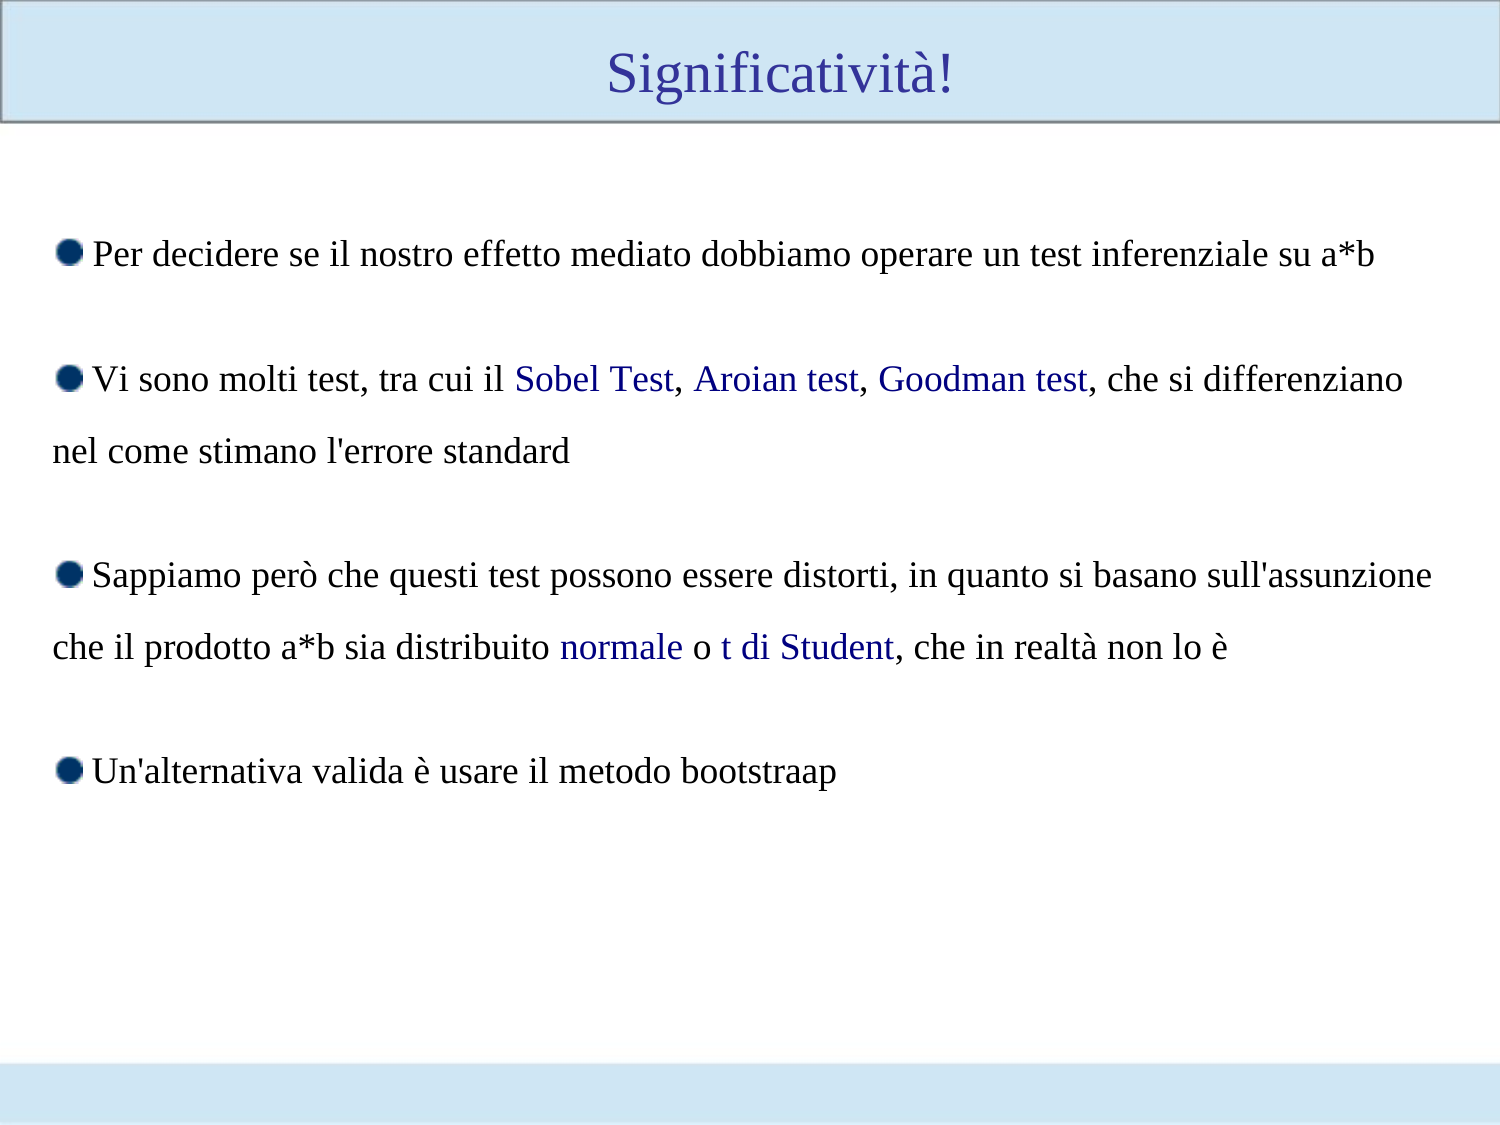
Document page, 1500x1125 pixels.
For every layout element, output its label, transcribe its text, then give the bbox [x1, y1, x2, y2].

text_box Per decidere se il nostro effetto mediato dobbiamo operare un test inferenziale su a*b Vi sono molti test, tra cui il Sobel Test, Aroian test, Goodman test, che si differenziano nel come stimano l'errore standard Sappiamo però che questi test possono essere distorti, in quanto si basano sull'assunzione che il prodotto a*b sia distribuito normale o t di Student, che in realtà non lo è Un'alternativa valida è usare il metodo bootstraap [37, 187, 1463, 800]
title Significatività! [249, 21, 1313, 117]
picture [0, 0, 1500, 1125]
